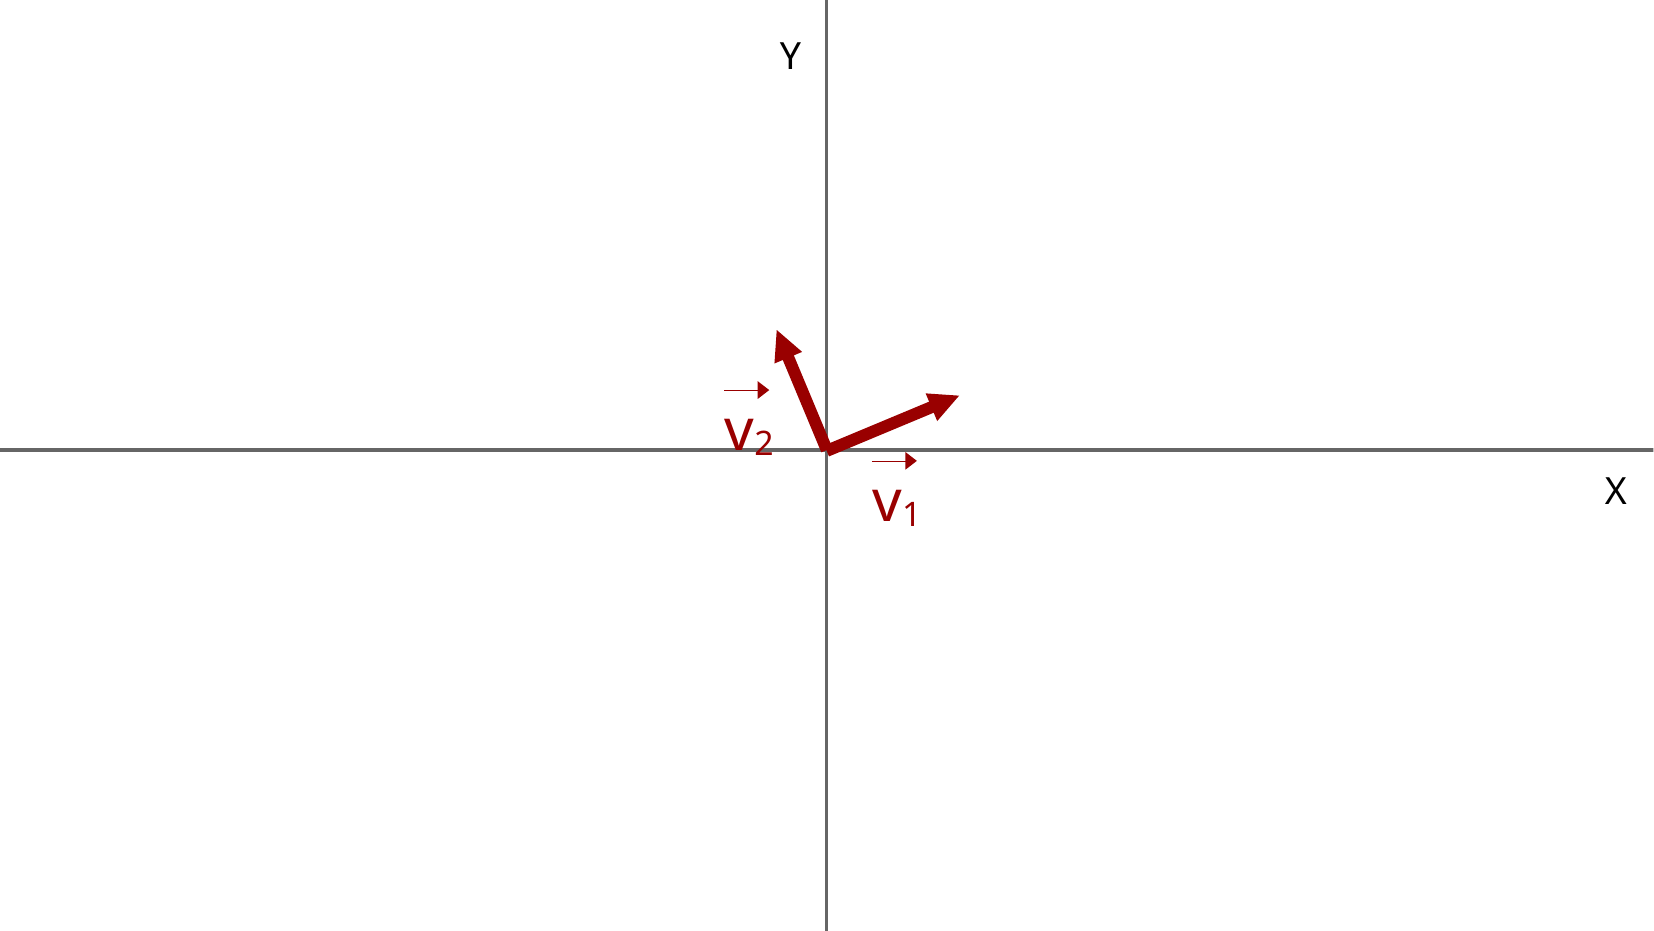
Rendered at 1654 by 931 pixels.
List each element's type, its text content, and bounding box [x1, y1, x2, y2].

text_box v2 [710, 381, 794, 471]
text_box Y [765, 22, 826, 76]
text_box X [1590, 457, 1651, 511]
text_box v1 [857, 451, 941, 542]
